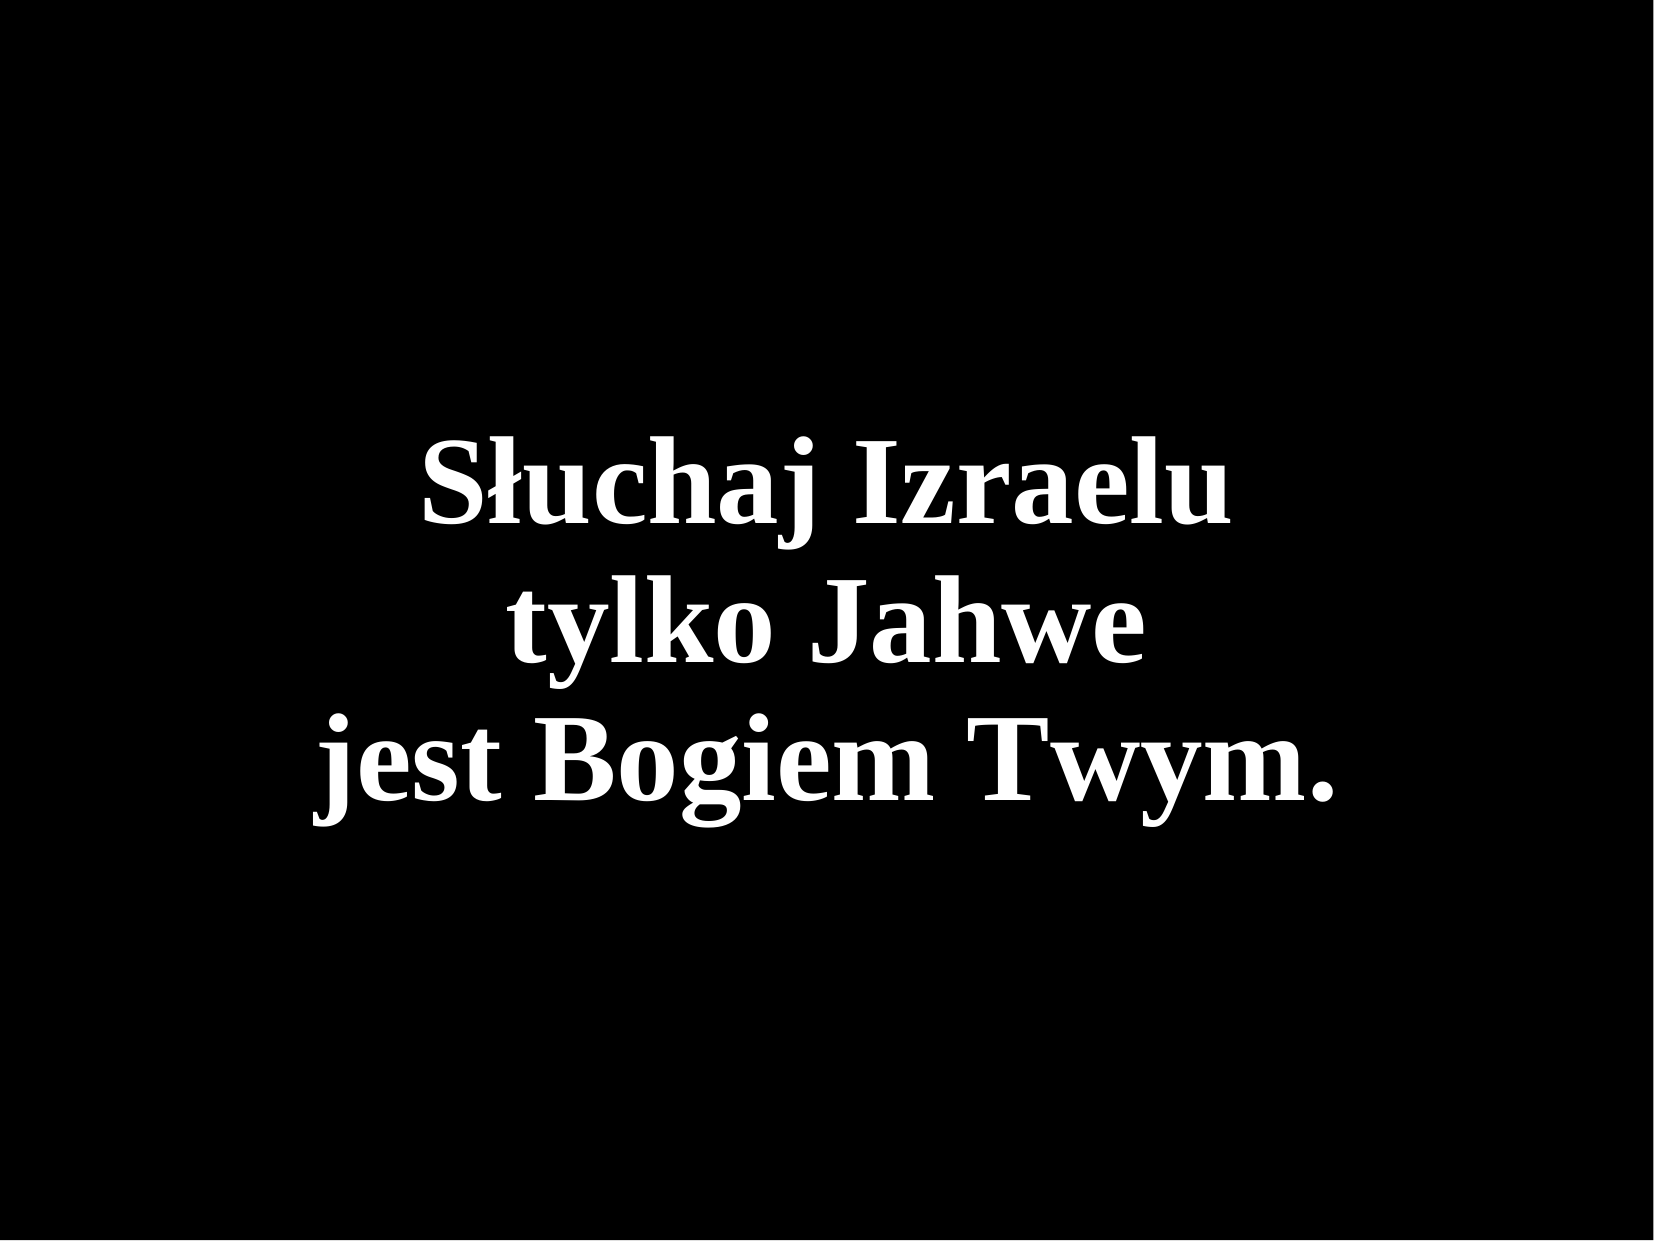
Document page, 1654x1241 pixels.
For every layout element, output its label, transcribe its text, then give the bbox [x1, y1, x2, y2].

title Słuchaj Izraelu tylko Jahwe jest Bogiem Twym. [0, 0, 1654, 1241]
